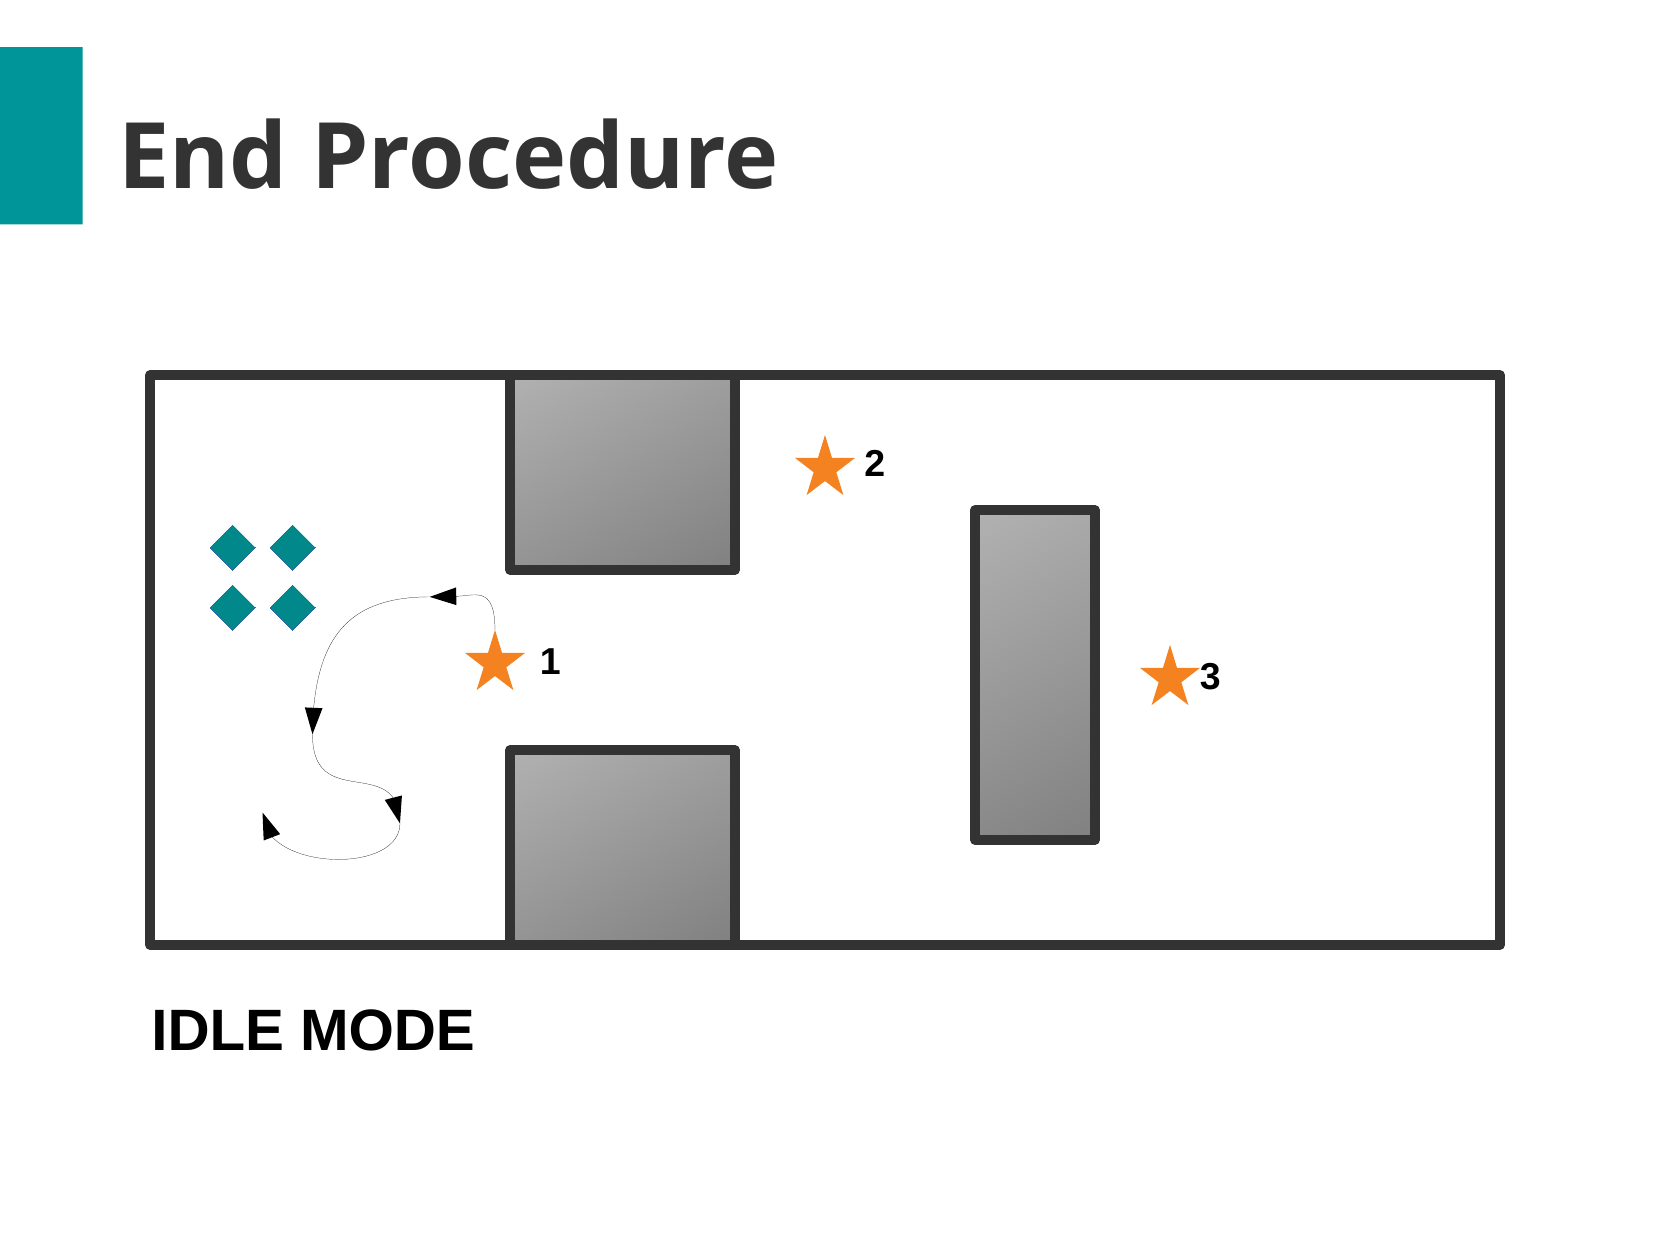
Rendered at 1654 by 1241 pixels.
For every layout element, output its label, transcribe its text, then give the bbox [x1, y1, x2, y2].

text_box [510, 750, 736, 946]
text_box 3 [1185, 648, 1236, 706]
text_box [270, 585, 316, 631]
text_box [210, 585, 256, 631]
text_box [510, 375, 736, 571]
text_box [270, 525, 316, 571]
title End Procedure [118, 49, 1571, 257]
text_box [795, 435, 849, 496]
text_box IDLE MODE [136, 990, 490, 1070]
text_box 2 [849, 435, 901, 492]
text_box [975, 510, 1096, 841]
text_box [210, 525, 256, 571]
text_box [465, 631, 525, 691]
text_box [1140, 645, 1185, 706]
text_box 1 [525, 633, 576, 691]
